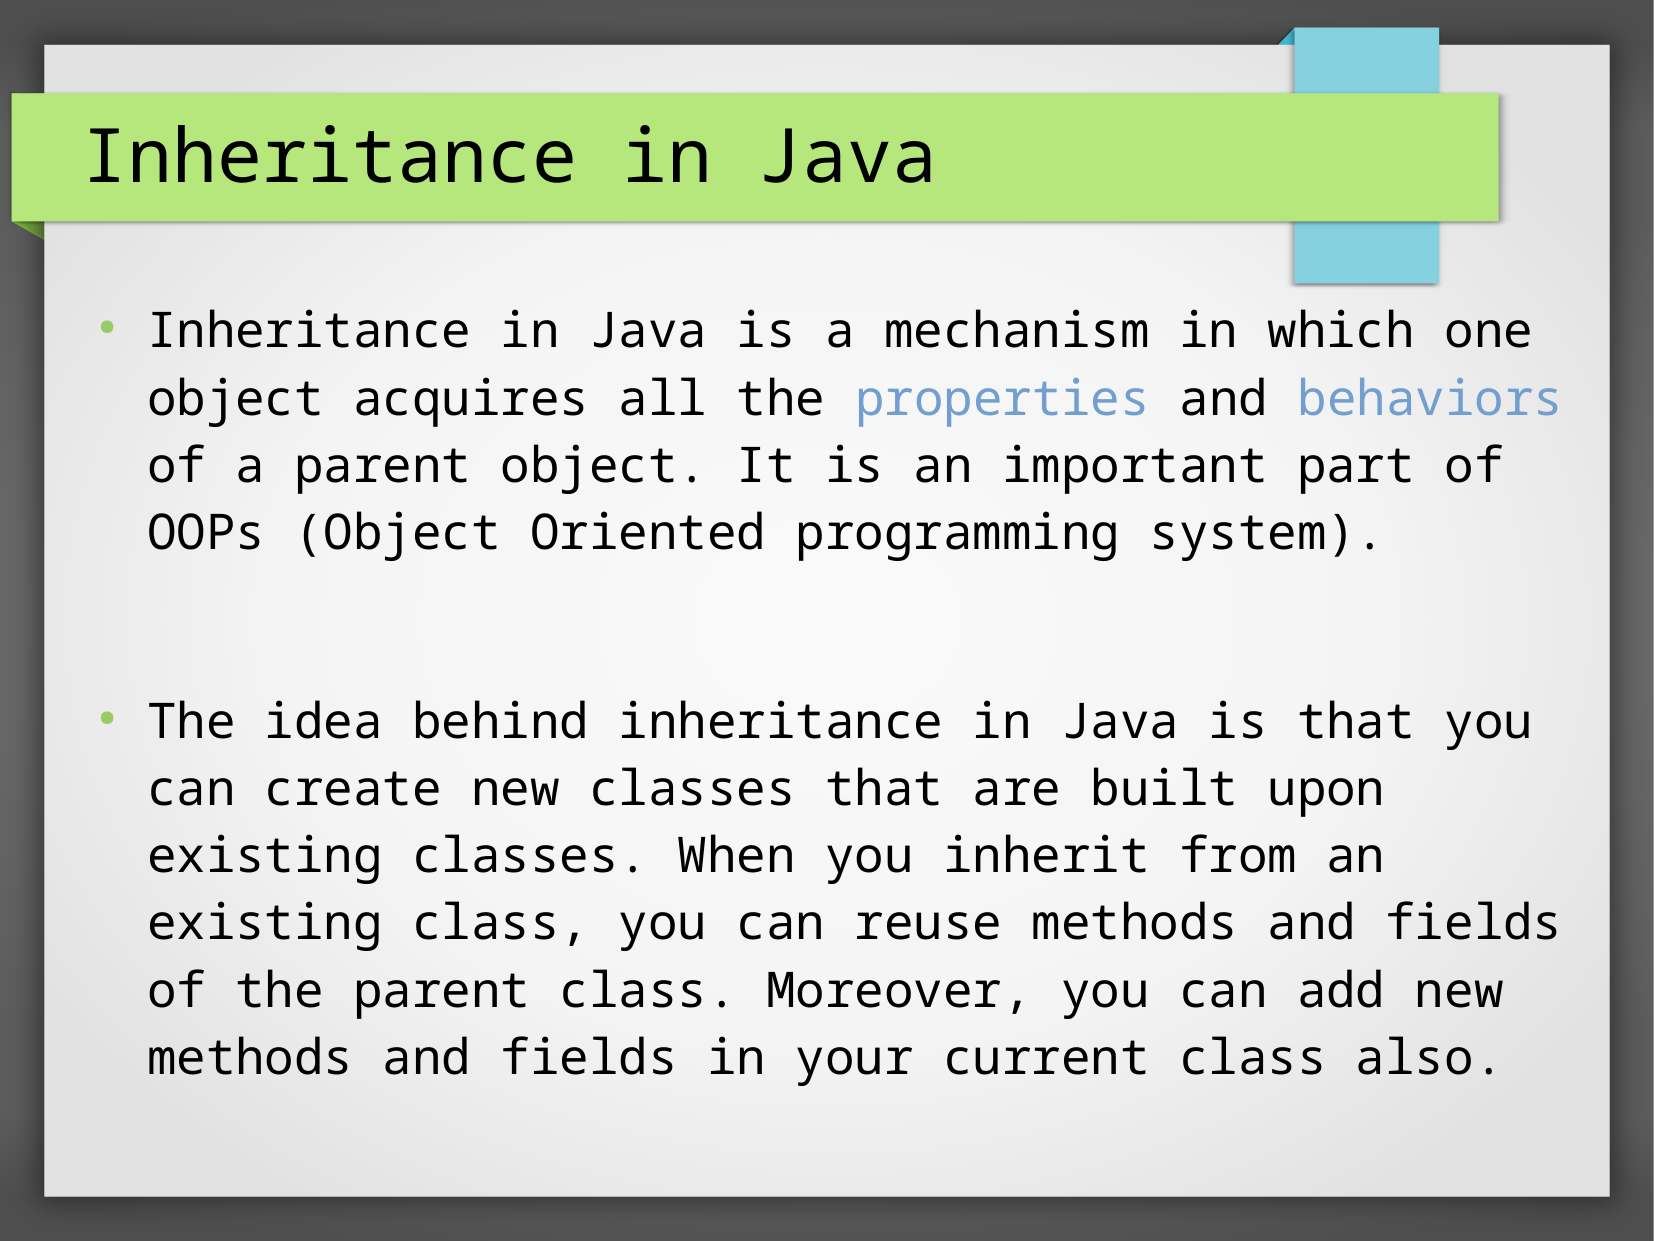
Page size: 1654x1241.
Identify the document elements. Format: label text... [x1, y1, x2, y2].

list Inheritance in Java is a mechanism in which one object acquires all the properties and behaviors of a parent object. It is an important part of OOPs (Object Oriented programming system). The idea behind inheritance in Java is that you can create new classes that are built upon existing classes. When you inherit from an existing class, you can reuse methods and fields of the parent class. Moreover, you can add new methods and fields in your current class also. [82, 295, 1571, 1146]
title Inheritance in Java [82, 94, 1264, 213]
picture [0, 0, 1654, 1241]
